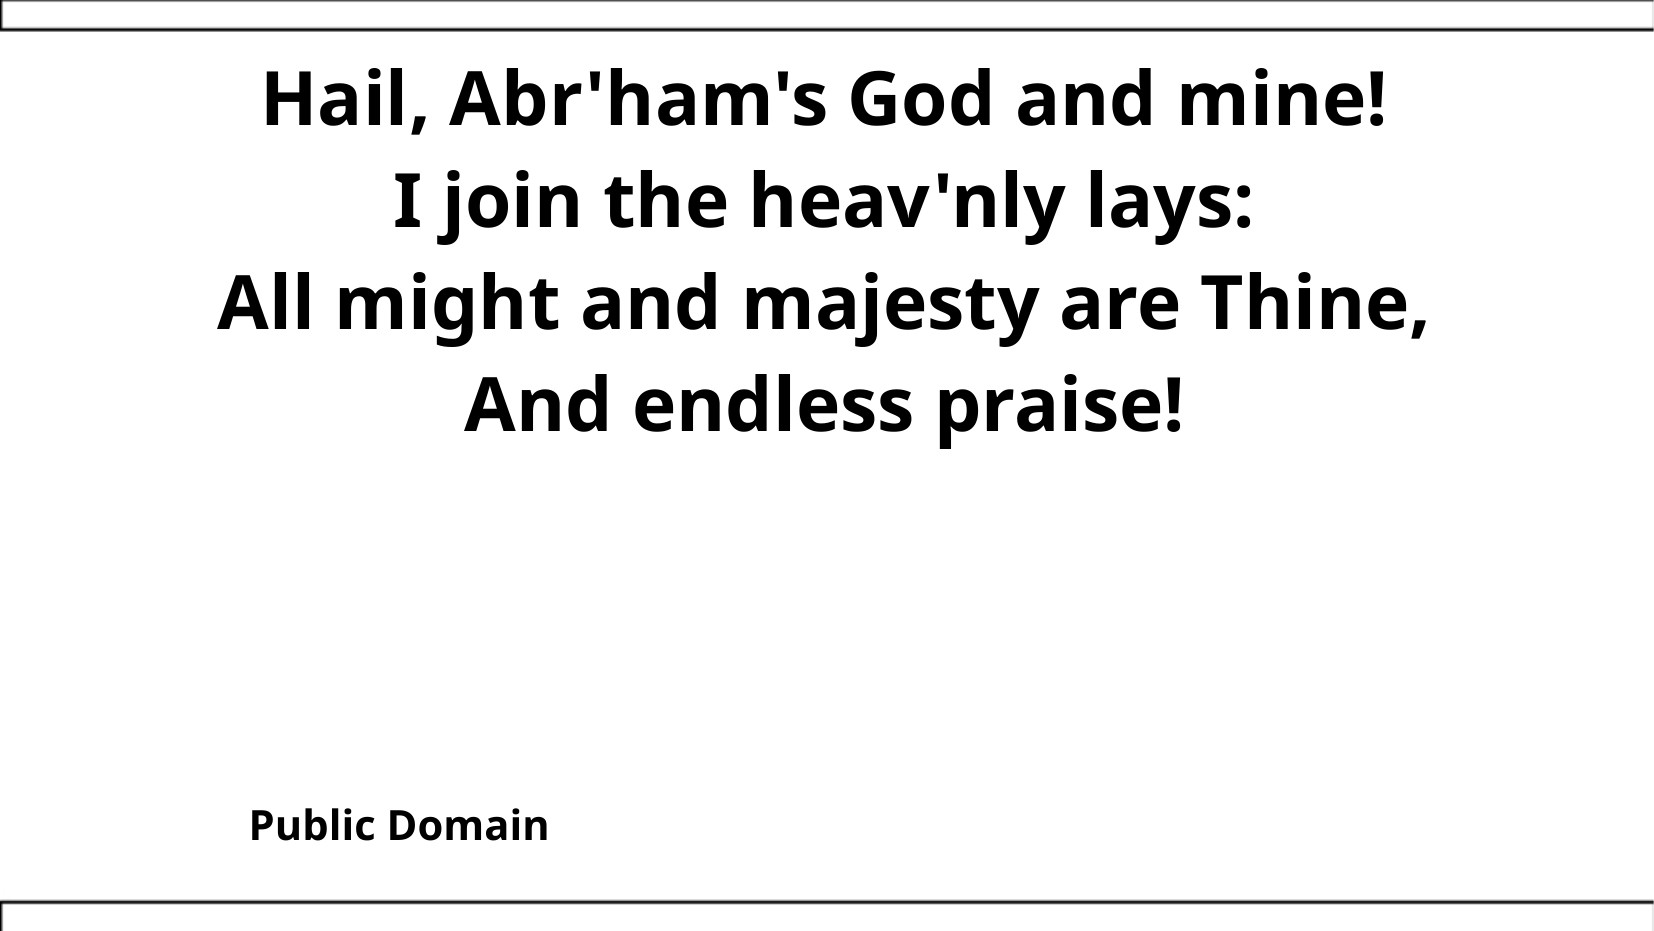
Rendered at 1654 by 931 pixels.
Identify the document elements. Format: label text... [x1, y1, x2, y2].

text_box Hail, Abr'ham's God and mine! I join the heav'nly lays: All might and majesty are Thine, And endless praise! Public Domain [105, 37, 1546, 841]
picture [0, 0, 1654, 931]
